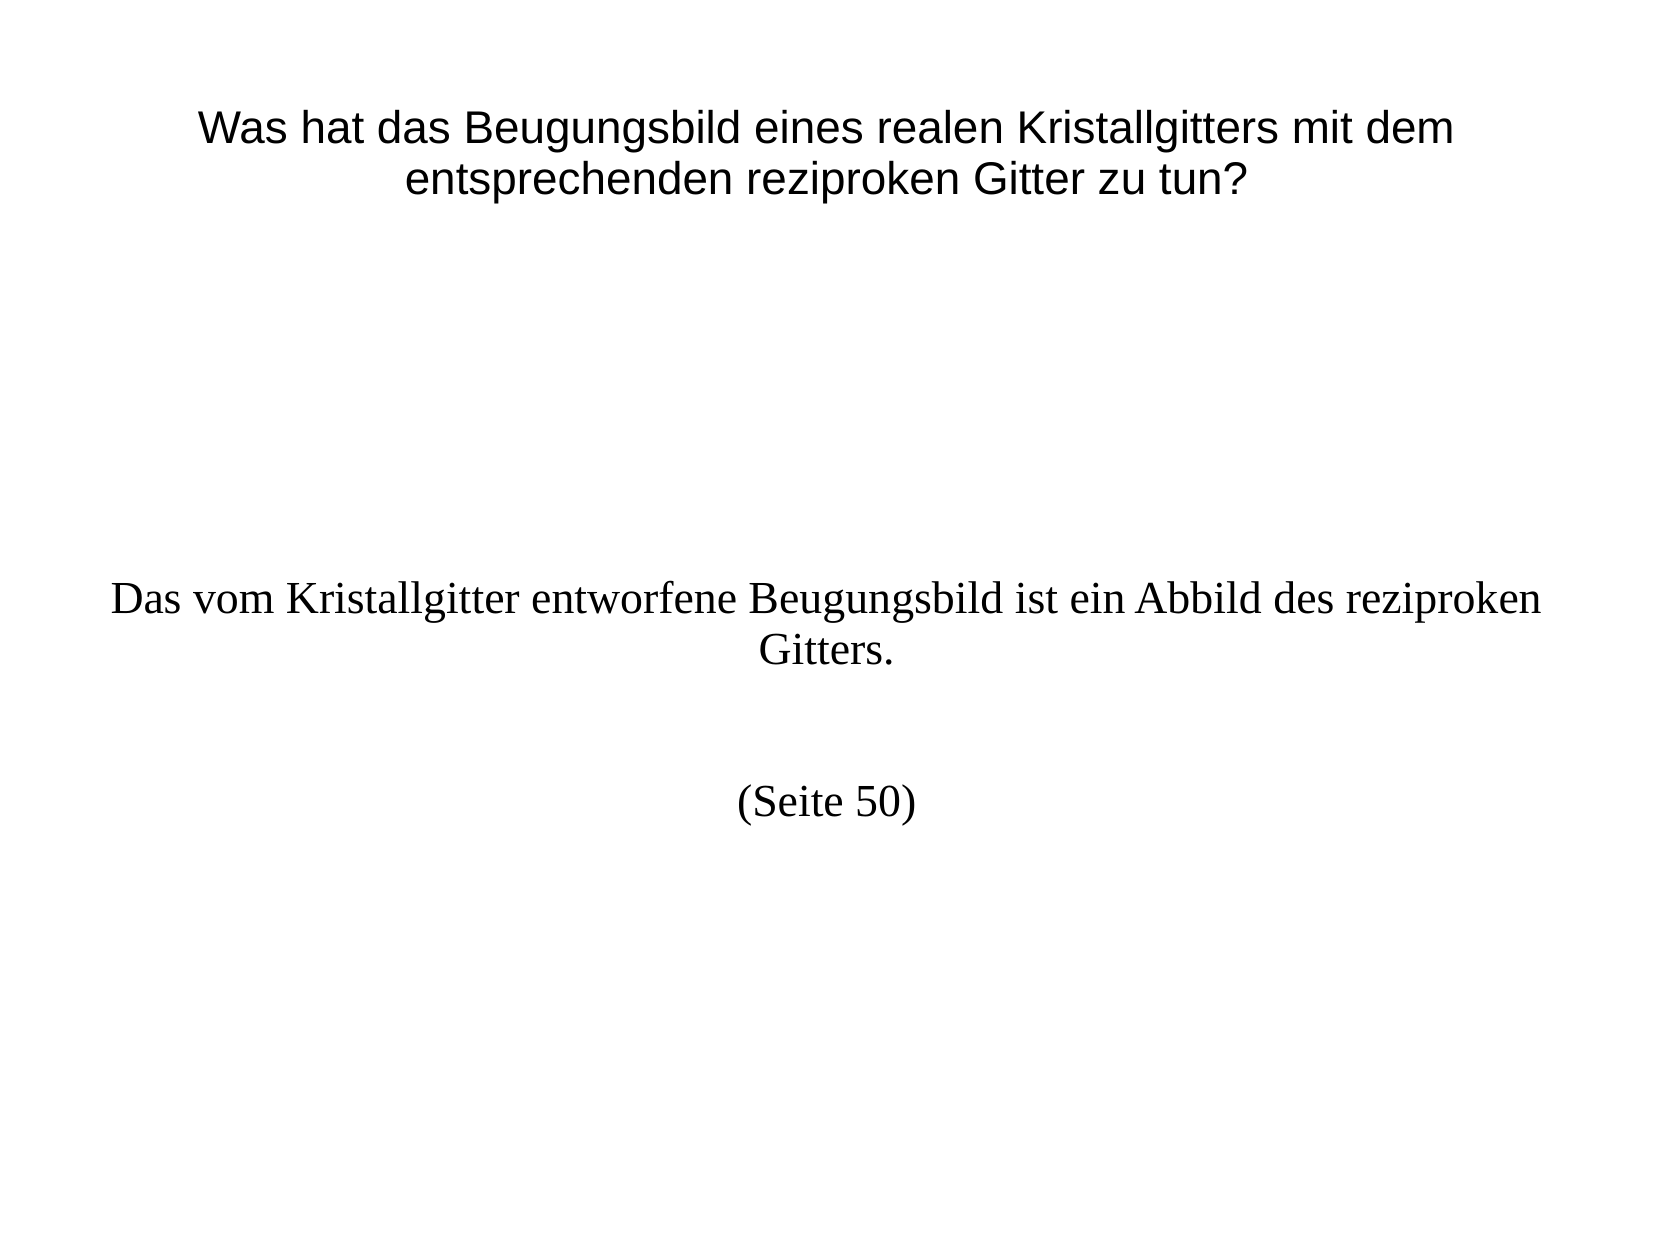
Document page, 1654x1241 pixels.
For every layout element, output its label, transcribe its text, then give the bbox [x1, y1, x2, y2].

subtitle Das vom Kristallgitter entworfene Beugungsbild ist ein Abbild des reziproken Gitters. (Seite 50) [82, 290, 1571, 1109]
title Was hat das Beugungsbild eines realen Kristallgitters mit dem entsprechenden reziproken Gitter zu tun? [82, 49, 1571, 257]
